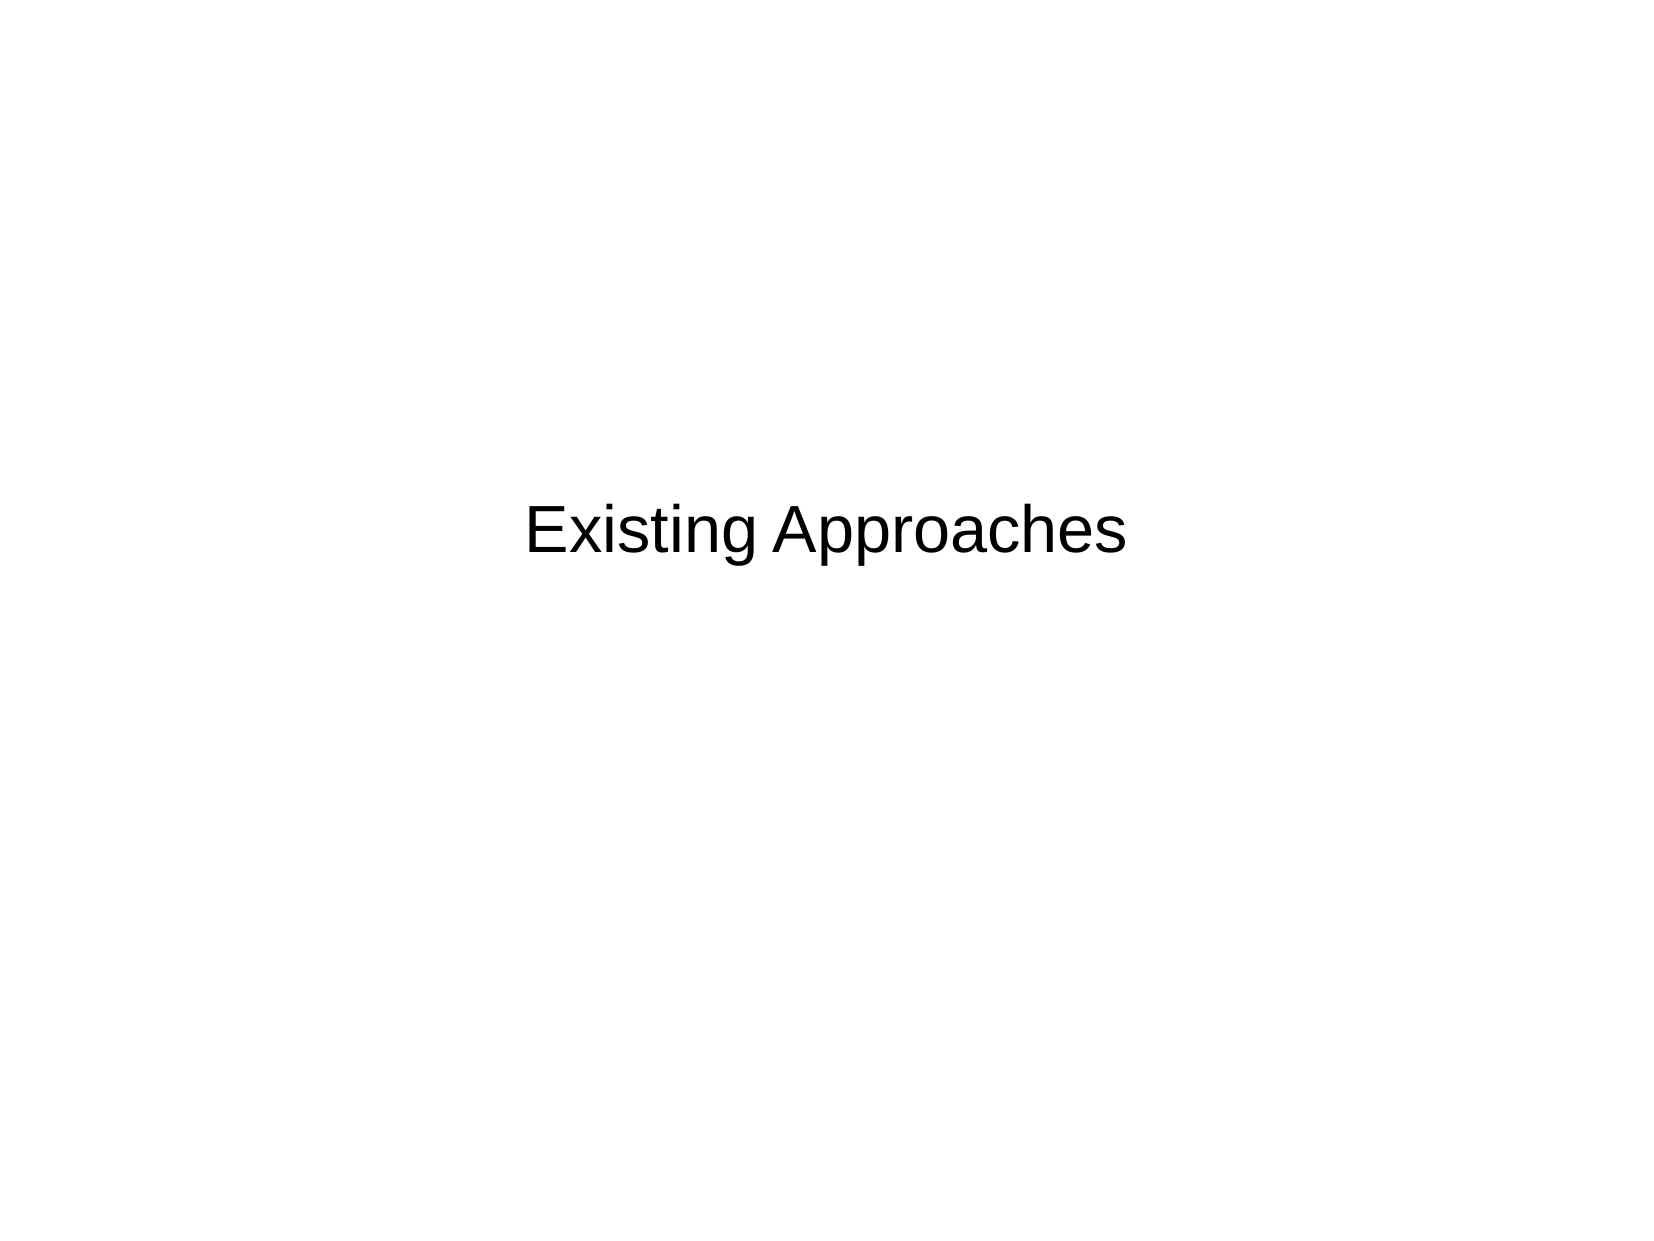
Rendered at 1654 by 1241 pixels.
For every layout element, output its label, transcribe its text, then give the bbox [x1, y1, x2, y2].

subtitle Existing Approaches [82, 49, 1571, 1010]
